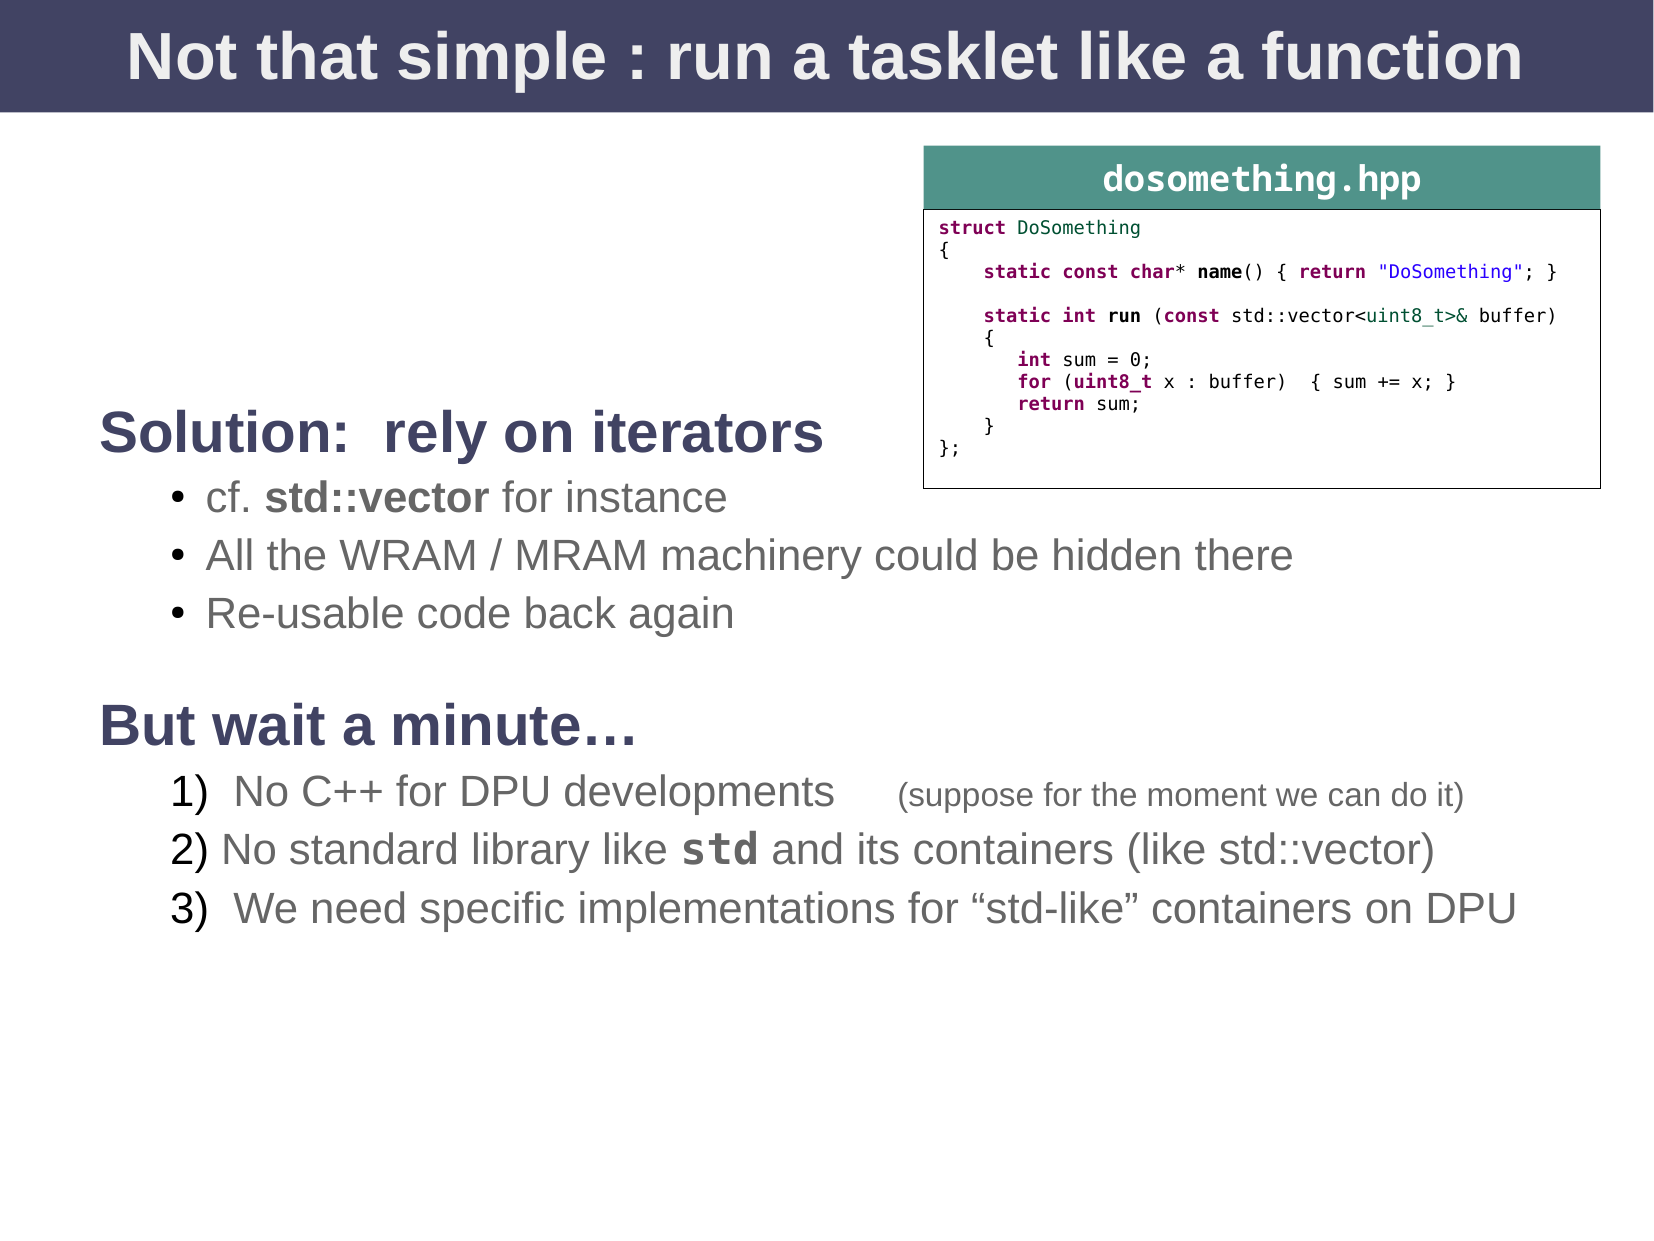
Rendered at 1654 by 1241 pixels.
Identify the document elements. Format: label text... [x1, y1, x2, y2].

text_box Solution: rely on iterators cf. std::vector for instance All the WRAM / MRAM machinery could be hidden there Re-usable code back again But wait a minute… No C++ for DPU developments (suppose for the moment we can do it) No standard library like std and its containers (like std::vector) We need specific implementations for “std-like” containers on DPU [84, 392, 1613, 1082]
text_box struct DoSomething { static const char* name() { return "DoSomething"; } static int run (const std::vector<uint8_t>& buffer) { int sum = 0; for (uint8_t x : buffer) { sum += x; } return sum; } }; [923, 210, 1601, 392]
text_box Not that simple : run a tasklet like a function [0, 0, 1654, 113]
text_box dosomething.hpp [923, 145, 1601, 210]
